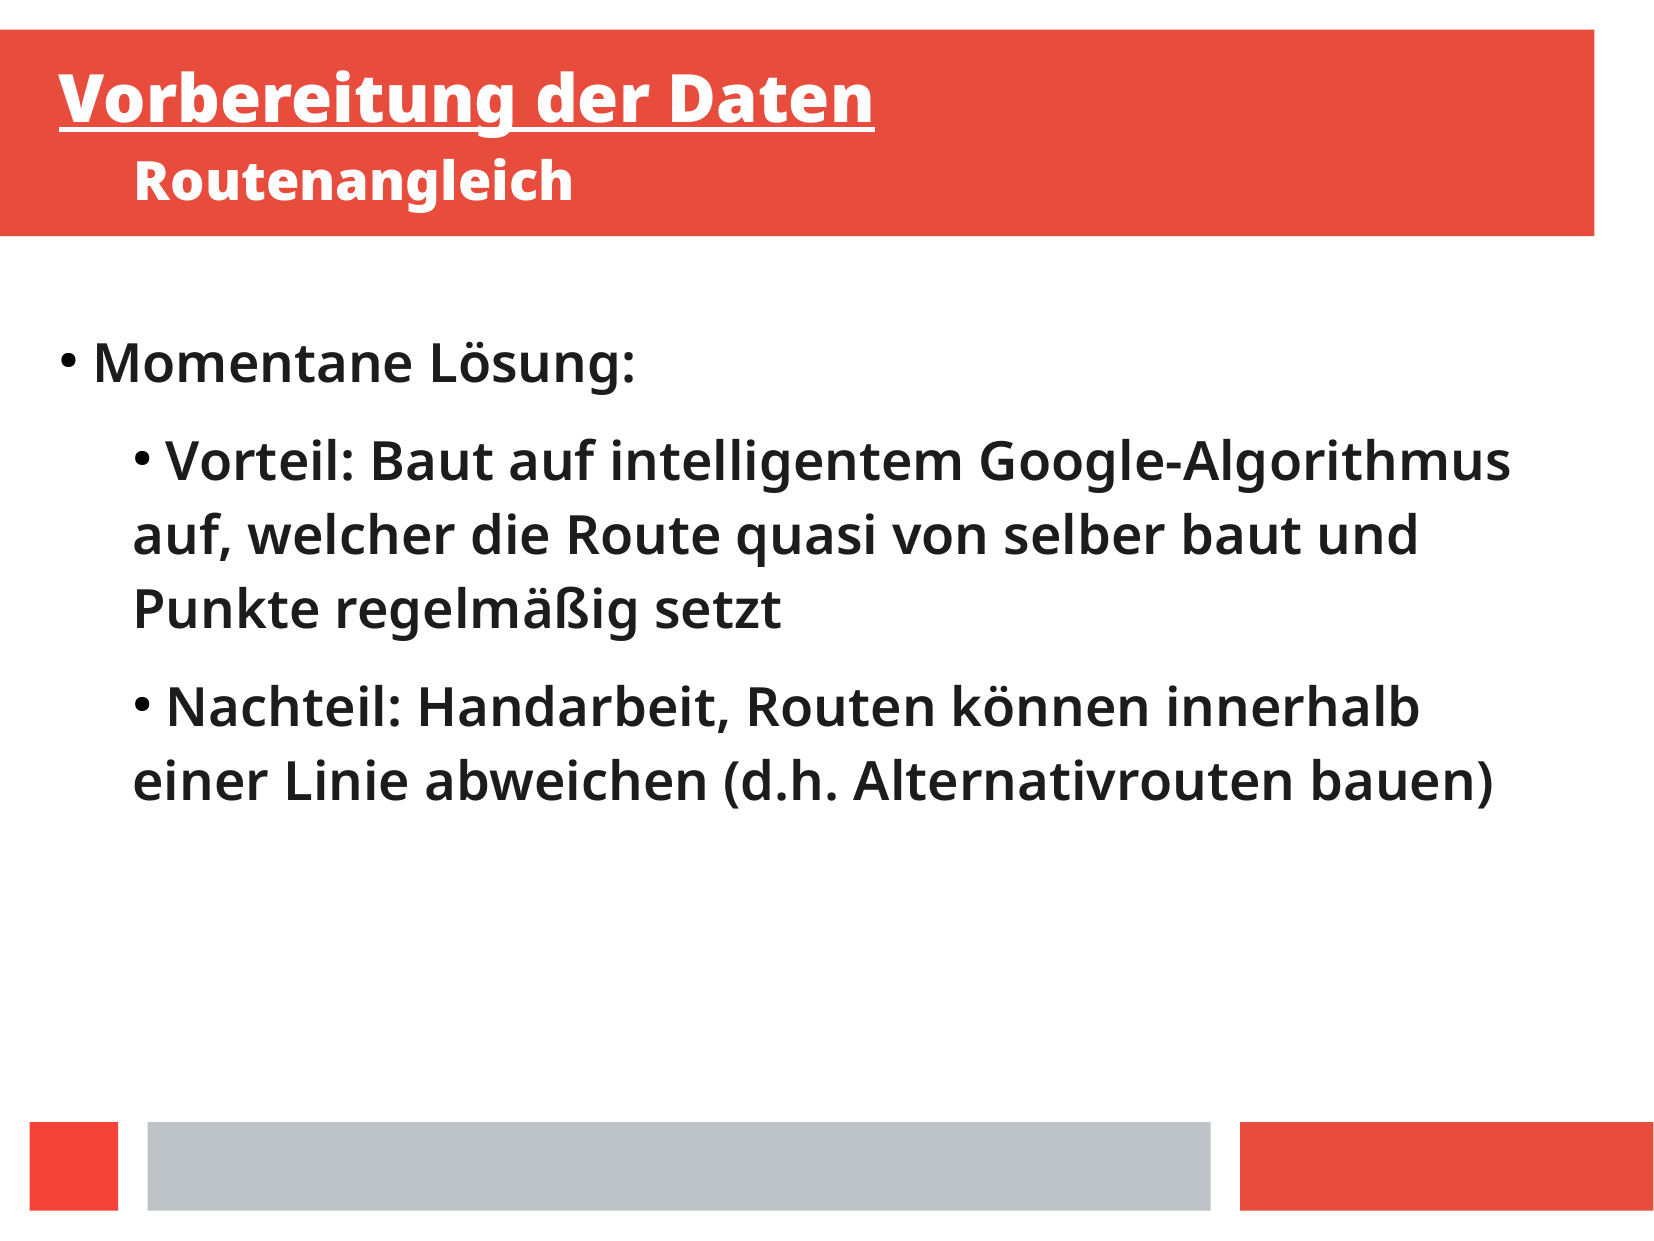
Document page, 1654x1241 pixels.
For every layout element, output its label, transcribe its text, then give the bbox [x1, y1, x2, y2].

title Vorbereitung der Daten Routenangleich [59, 51, 1595, 215]
list Momentane Lösung: Vorteil: Baut auf intelligentem Google-Algorithmus auf, welcher die Route quasi von selber baut und Punkte regelmäßig setzt Nachteil: Handarbeit, Routen können innerhalb einer Linie abweichen (d.h. Alternativrouten bauen) [59, 324, 1565, 1093]
